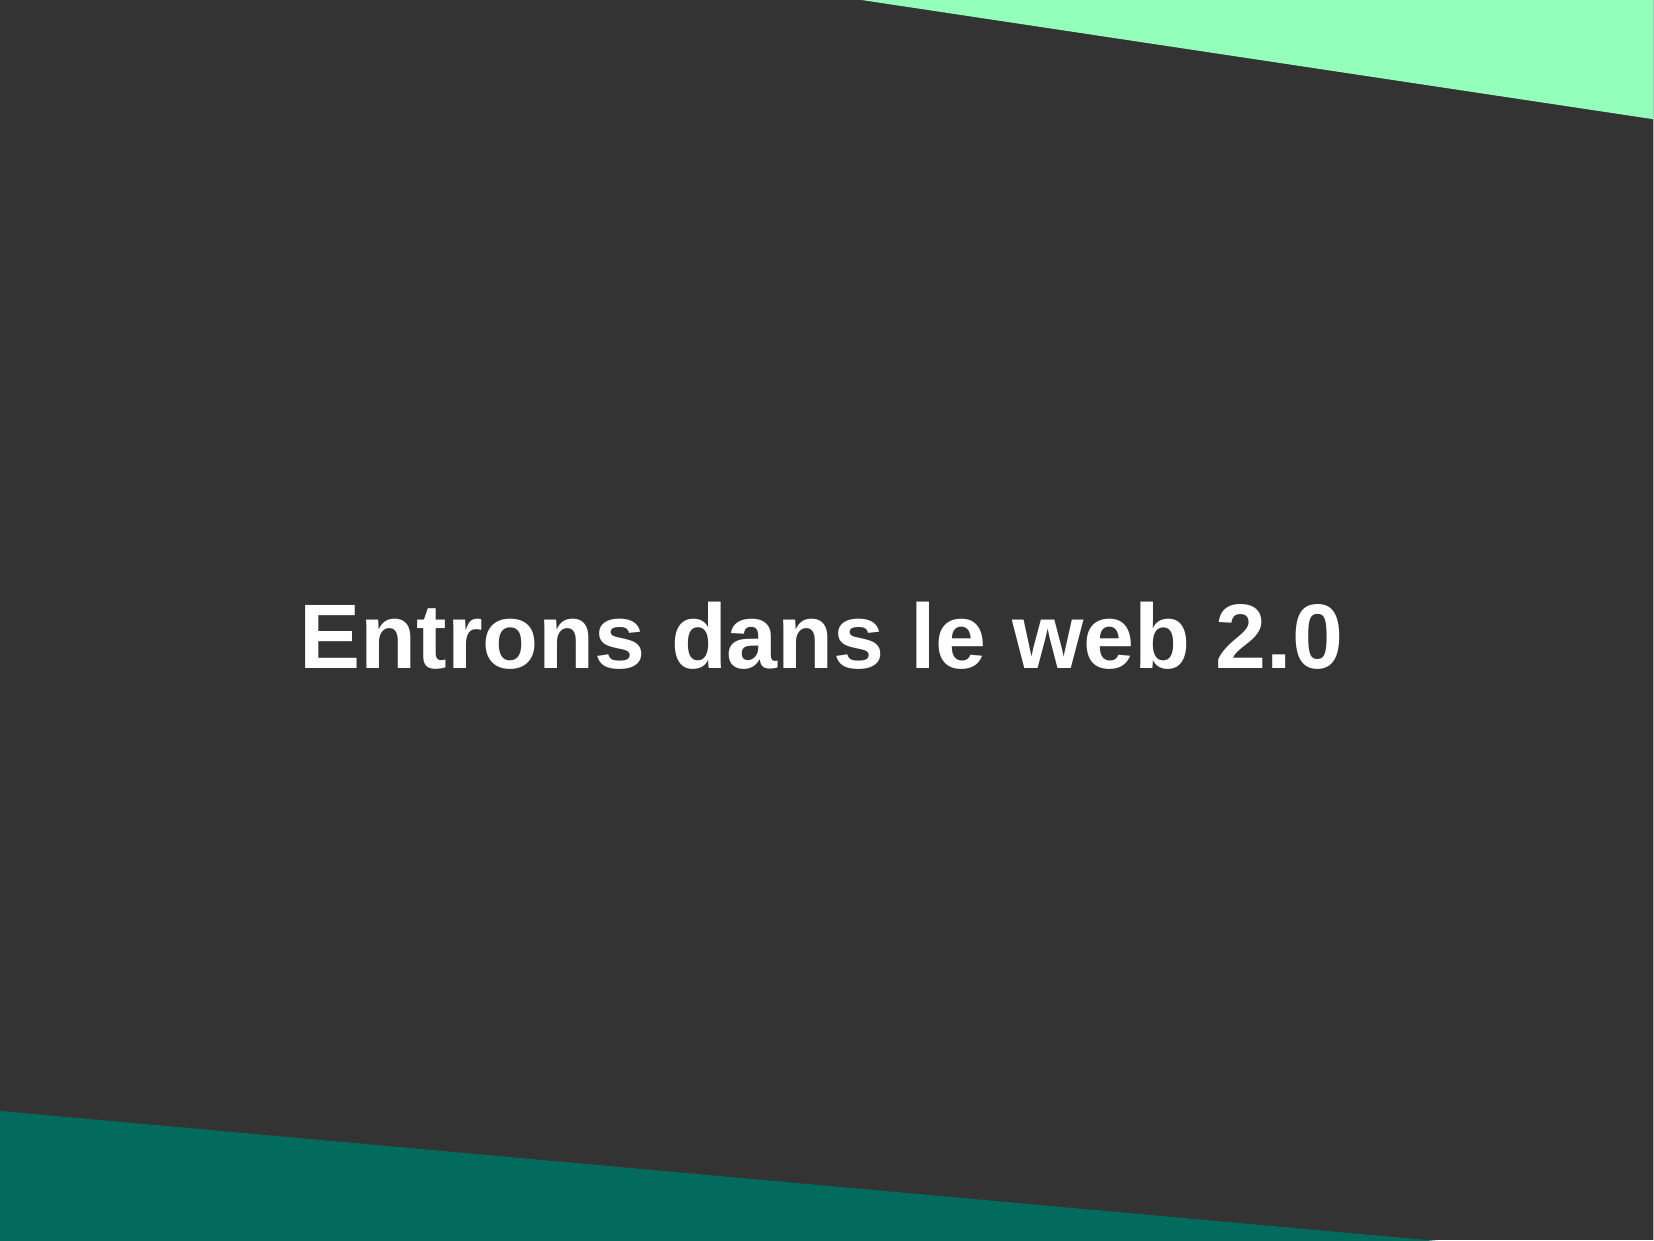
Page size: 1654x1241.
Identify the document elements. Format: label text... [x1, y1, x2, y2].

text_box [861, 0, 1654, 120]
title Entrons dans le web 2.0 [22, 585, 1622, 688]
